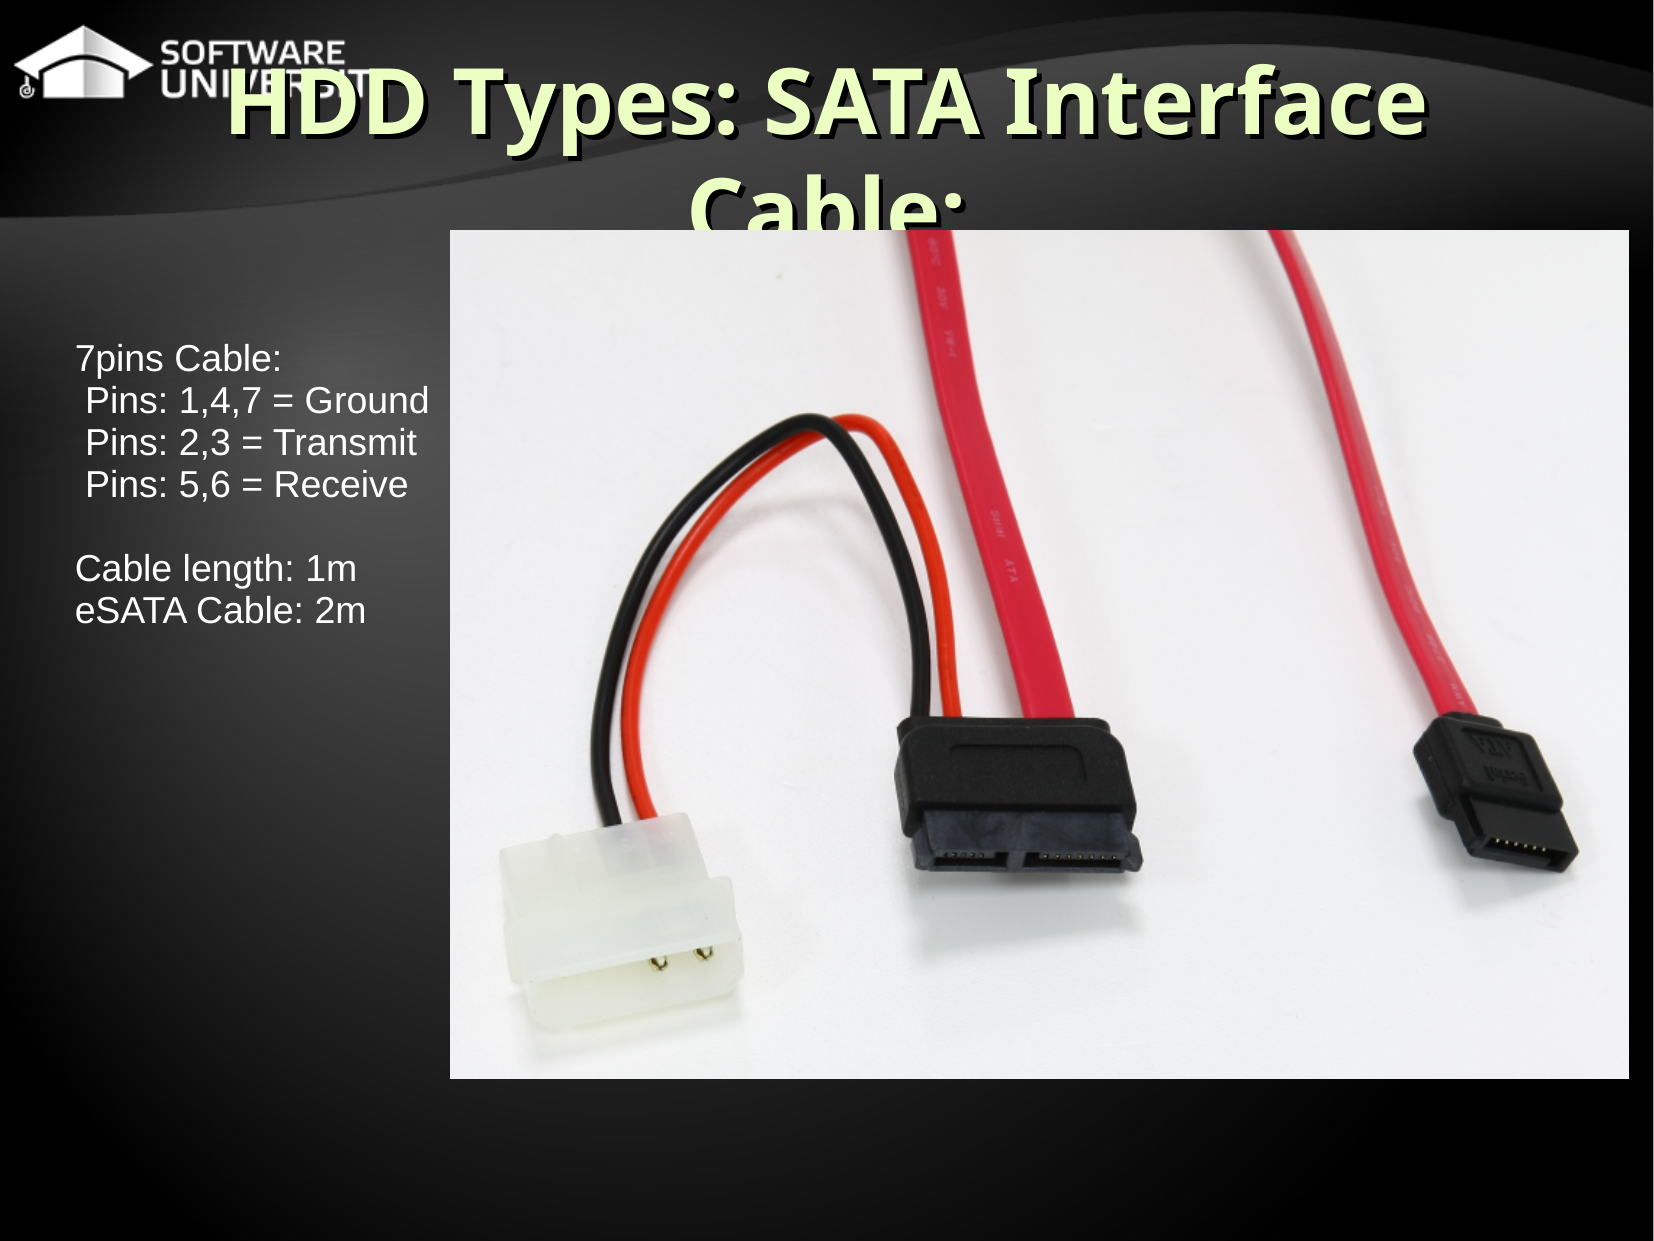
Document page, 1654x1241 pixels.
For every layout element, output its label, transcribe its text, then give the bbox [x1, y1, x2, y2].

title HDD Types: SATA Interface Cable: [82, 97, 1571, 208]
text_box 7pins Cable: Pins: 1,4,7 = Ground Pins: 2,3 = Transmit Pins: 5,6 = Receive Cable length: 1m eSATA Cable: 2m [60, 330, 446, 636]
picture [0, 0, 1654, 1241]
